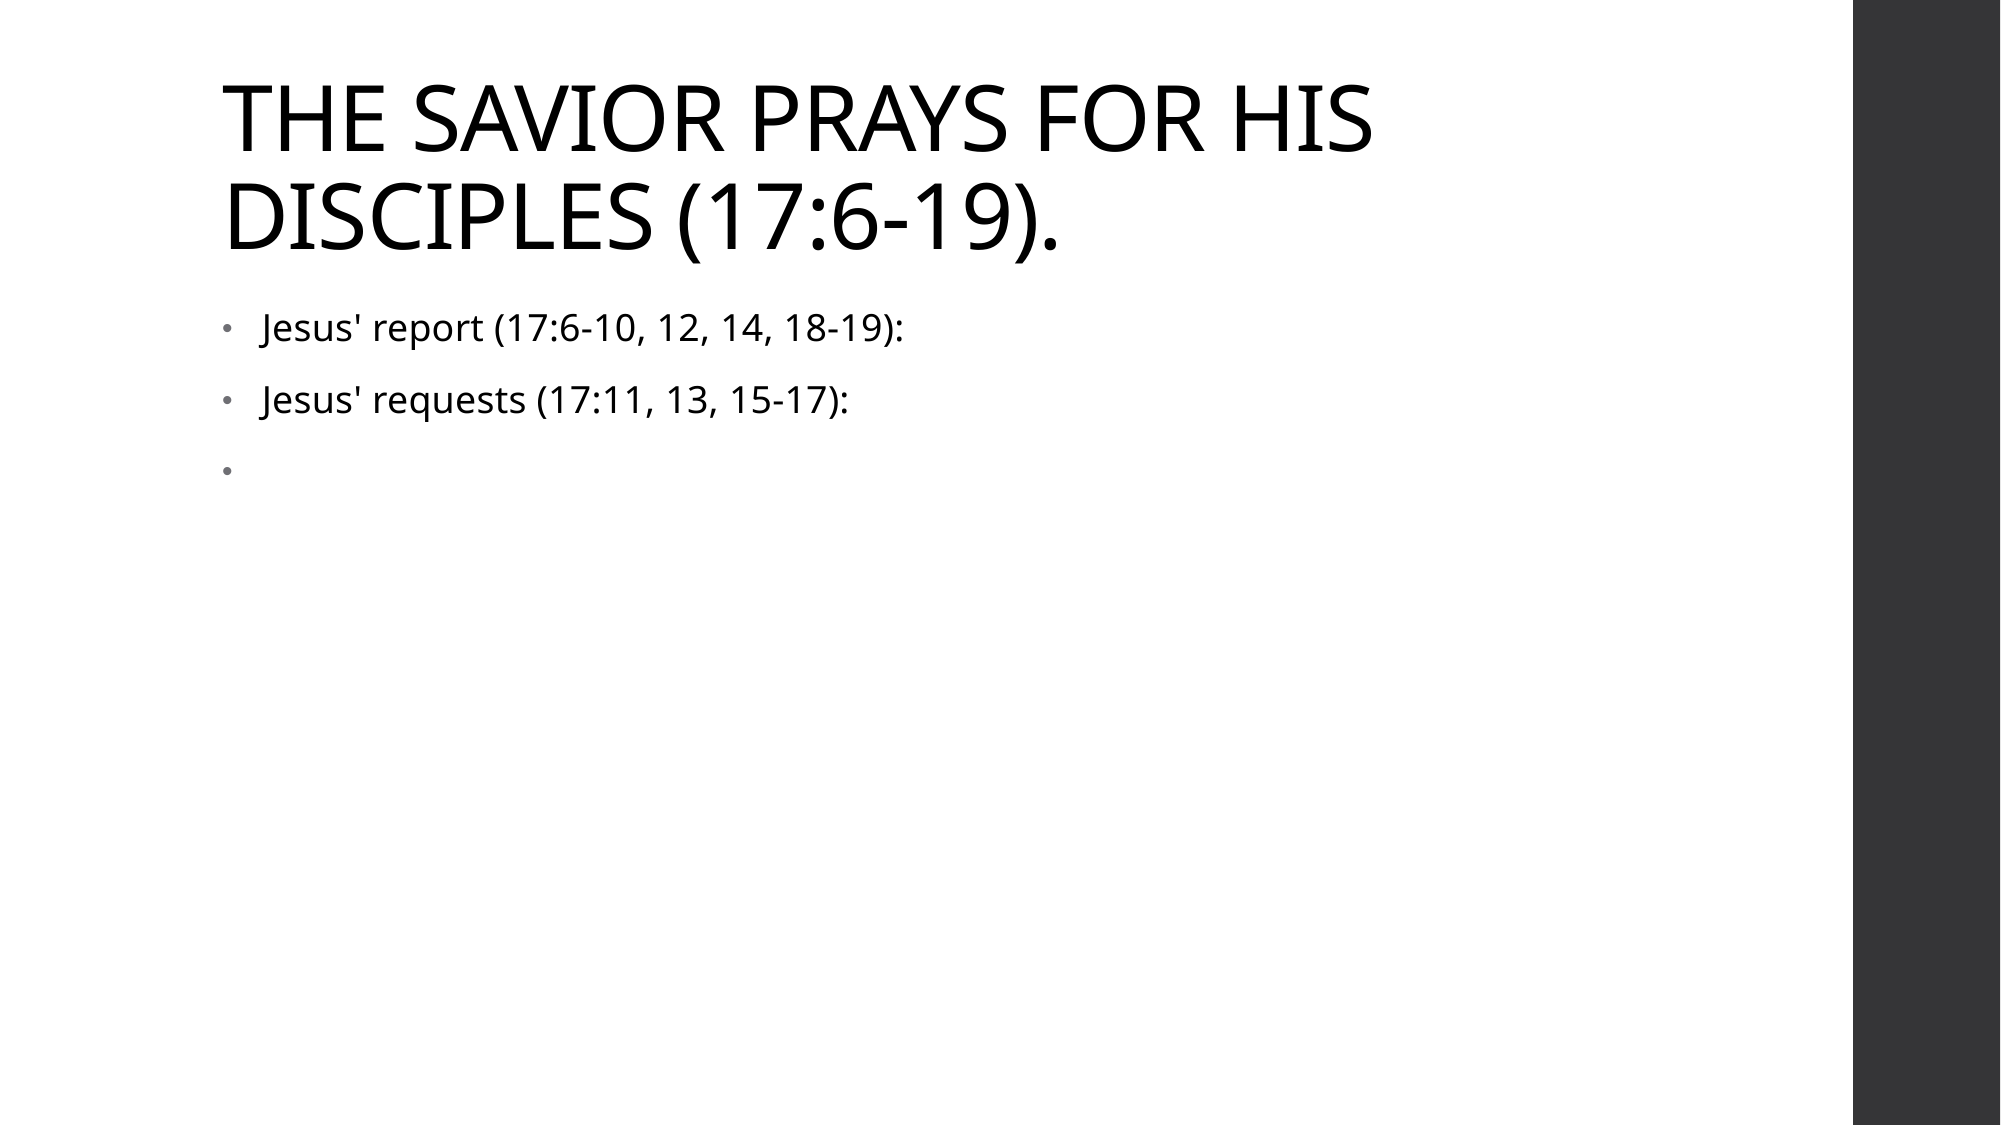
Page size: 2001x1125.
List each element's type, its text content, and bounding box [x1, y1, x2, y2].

list Jesus' report (17:6-10, 12, 14, 18-19): Jesus' requests (17:11, 13, 15-17): [206, 299, 1617, 1014]
title THE SAVIOR PRAYS FOR HIS DISCIPLES (17:6-19). [206, 60, 1797, 278]
